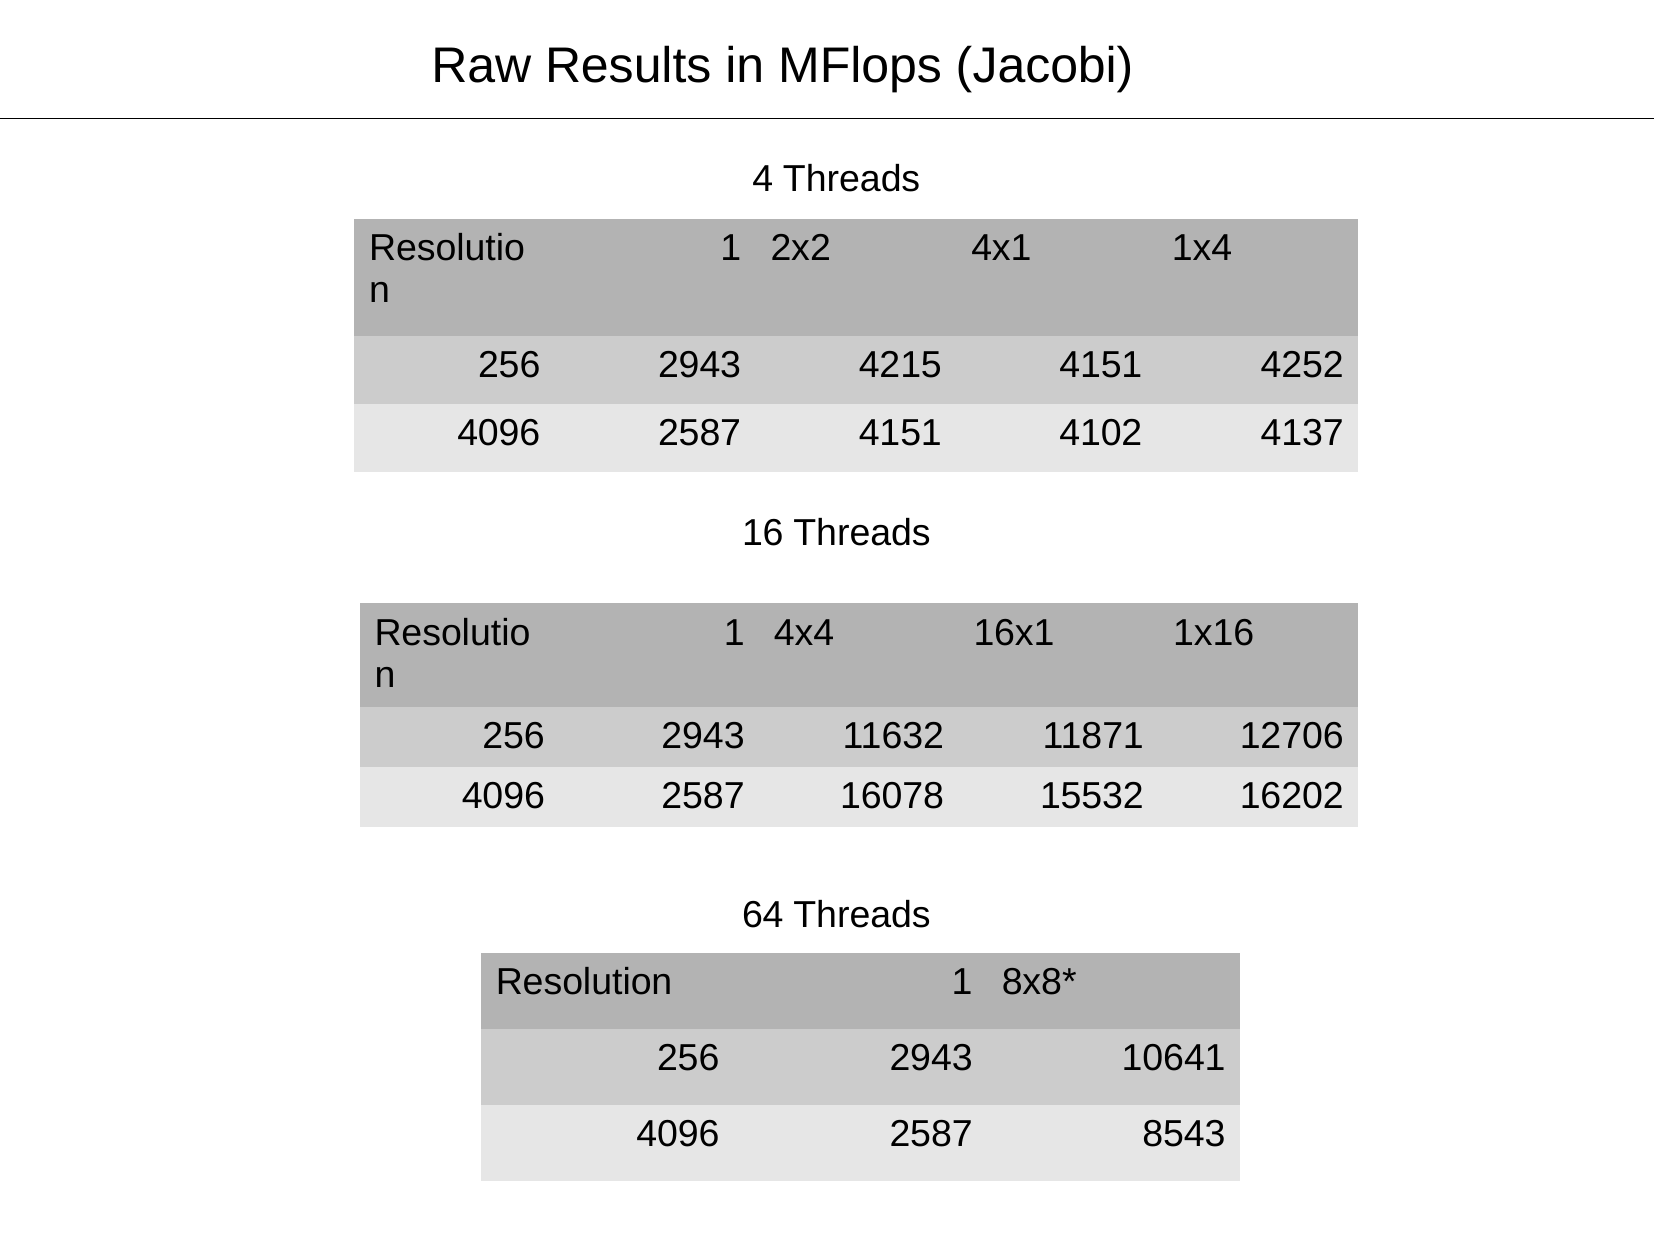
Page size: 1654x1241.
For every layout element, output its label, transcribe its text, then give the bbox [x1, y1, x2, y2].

text_box 64 Threads [501, 885, 1182, 943]
table_header Resolution [360, 603, 559, 707]
table_cell 4102 [956, 404, 1157, 472]
text_box 4 Threads [501, 149, 1182, 207]
table_cell 4215 [756, 336, 956, 404]
table_header 1x16 [1158, 603, 1358, 707]
table_cell 11871 [959, 707, 1158, 767]
table_cell 2587 [559, 767, 759, 827]
table_header 16x1 [959, 603, 1158, 707]
table_cell 4151 [956, 336, 1157, 404]
table_header 4x4 [759, 603, 959, 707]
table_cell 4151 [756, 404, 956, 472]
table_cell 4096 [360, 767, 559, 827]
table_header Resolution [481, 953, 734, 1029]
table_cell 16202 [1158, 767, 1358, 827]
table_header 8x8* [987, 953, 1240, 1029]
table_cell 256 [354, 336, 555, 404]
table_cell 256 [481, 1029, 734, 1105]
table_header 2x2 [756, 219, 956, 336]
table_header 1 [555, 219, 756, 336]
table_cell 4096 [481, 1105, 734, 1181]
table_cell 2943 [555, 336, 756, 404]
table_cell 2943 [734, 1029, 987, 1105]
table_header 1 [559, 603, 759, 707]
table_cell 2943 [559, 707, 759, 767]
text_box Raw Results in MFlops (Jacobi) [265, 29, 1300, 101]
text_box 16 Threads [501, 504, 1182, 562]
table_cell 16078 [759, 767, 959, 827]
table_cell 2587 [555, 404, 756, 472]
table_header Resolution [354, 219, 555, 336]
table_cell 4252 [1157, 336, 1358, 404]
table_cell 4096 [354, 404, 555, 472]
table_cell 256 [360, 707, 559, 767]
table_cell 8543 [987, 1105, 1240, 1181]
table_cell 10641 [987, 1029, 1240, 1105]
table_header 4x1 [956, 219, 1157, 336]
table_header 1x4 [1157, 219, 1358, 336]
table_cell 2587 [734, 1105, 987, 1181]
table_cell 12706 [1158, 707, 1358, 767]
table_header 1 [734, 953, 987, 1029]
table_cell 11632 [759, 707, 959, 767]
table_cell 15532 [959, 767, 1158, 827]
table_cell 4137 [1157, 404, 1358, 472]
